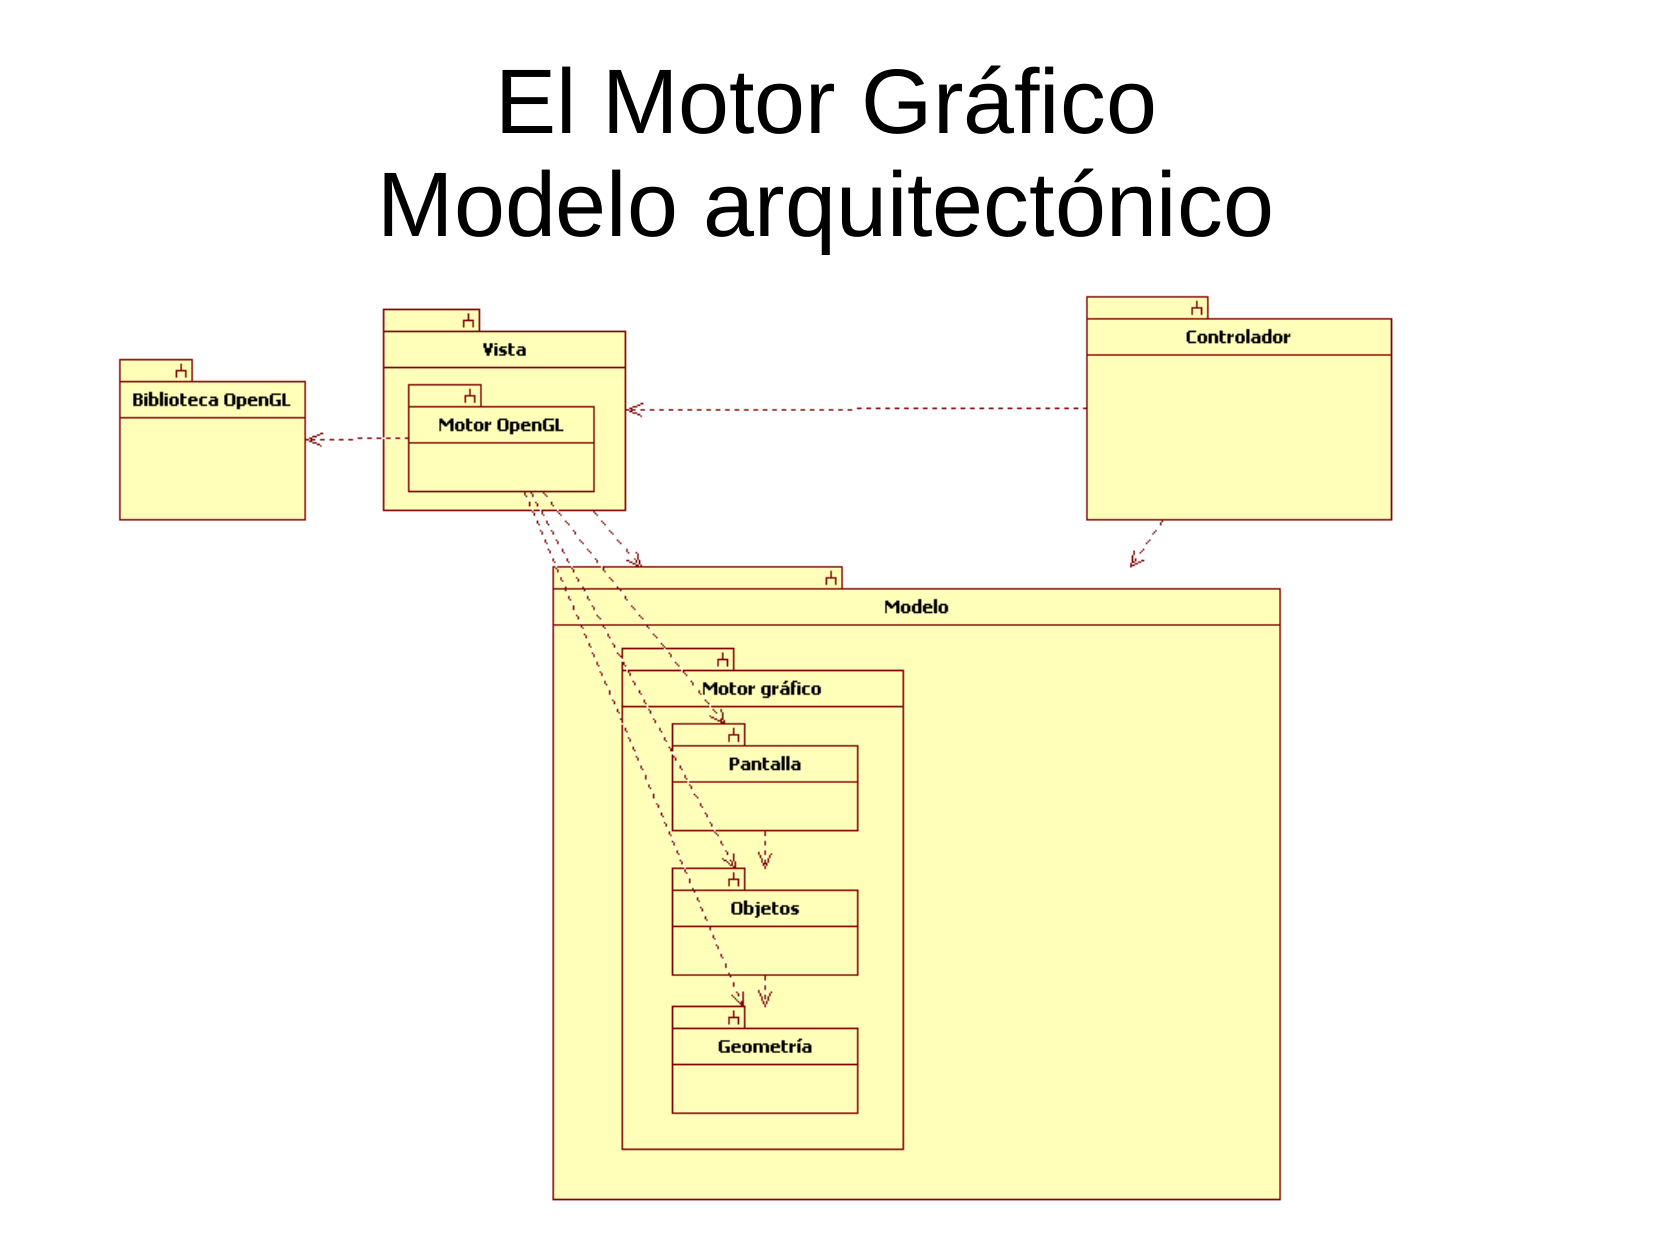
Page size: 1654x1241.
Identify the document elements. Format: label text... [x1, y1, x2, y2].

picture [88, 265, 1424, 1232]
title El Motor Gráfico Modelo arquitectónico [82, 49, 1571, 257]
